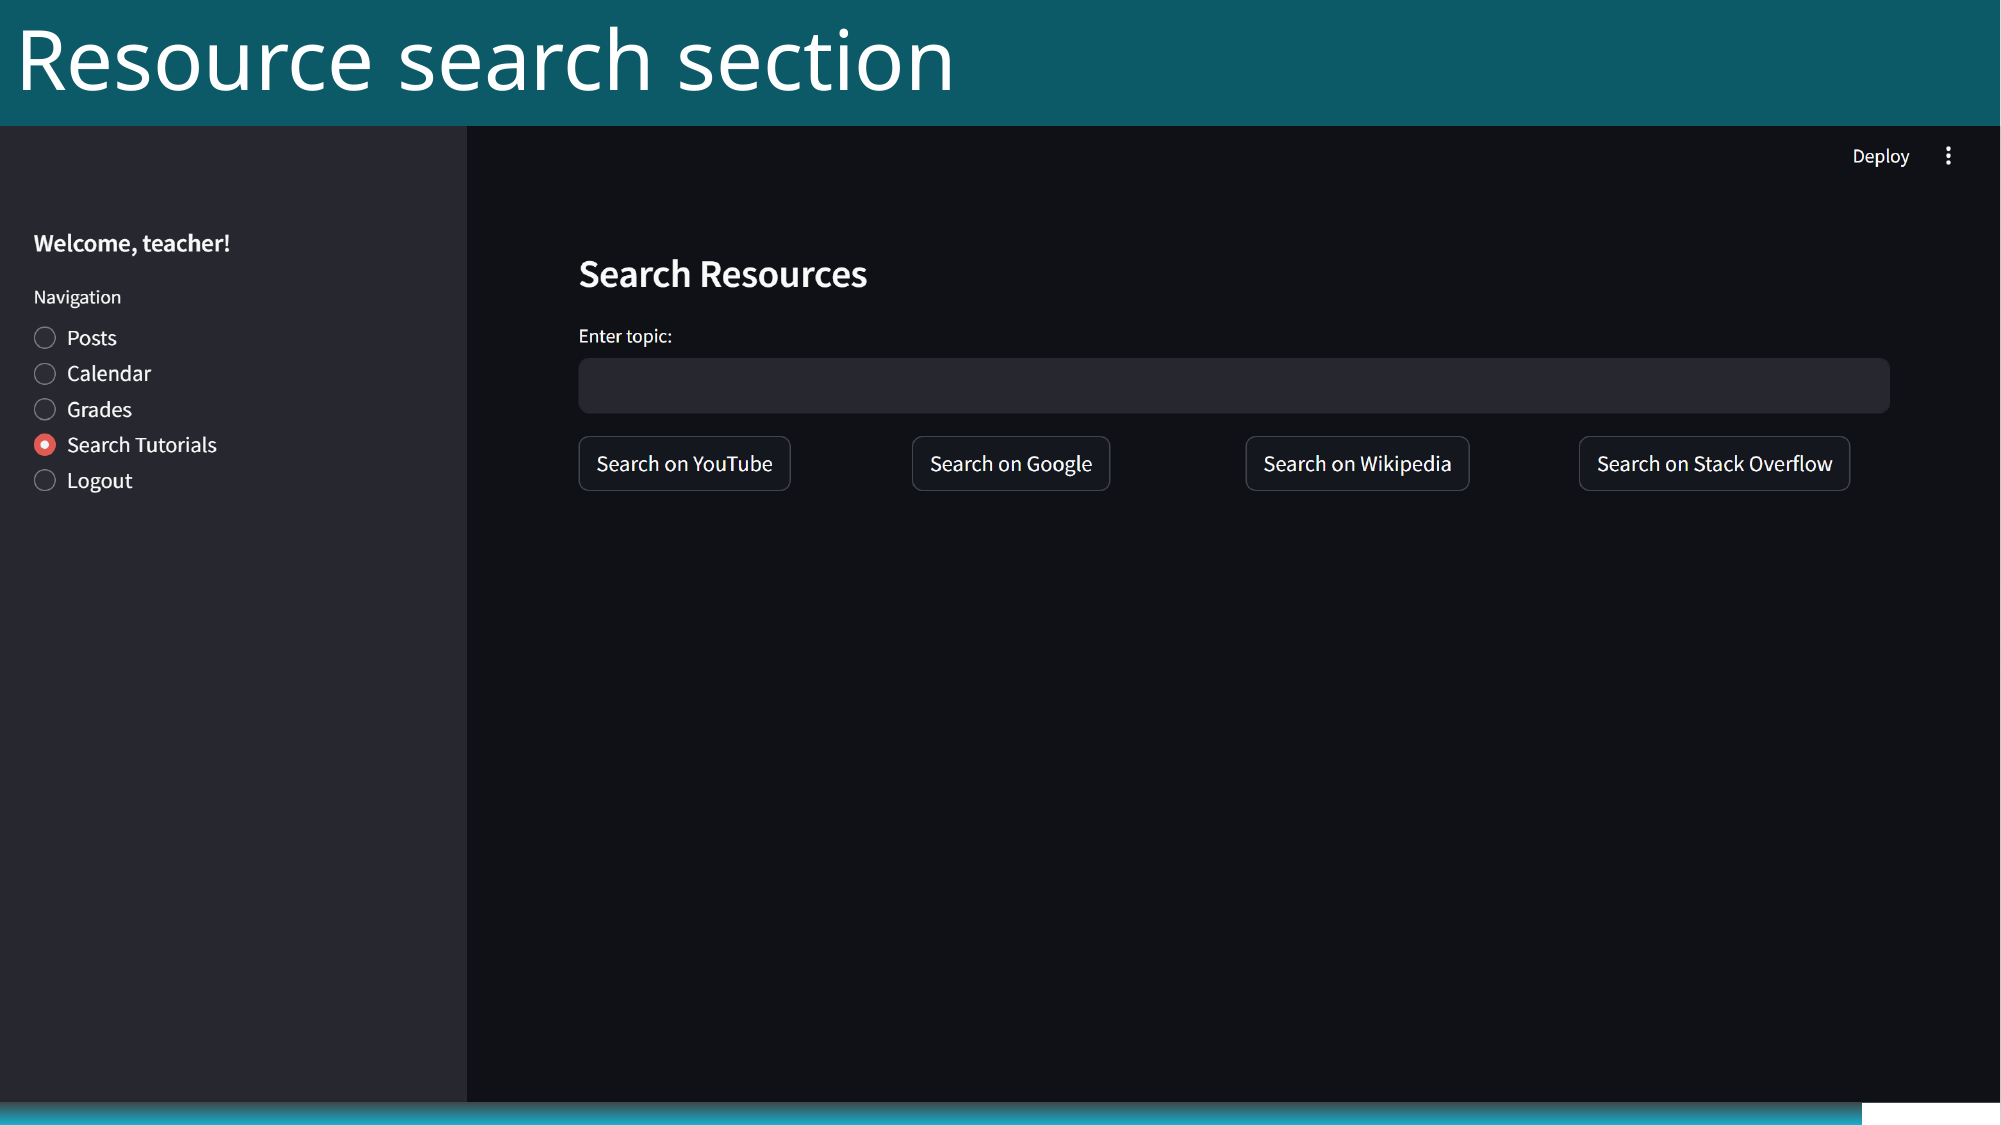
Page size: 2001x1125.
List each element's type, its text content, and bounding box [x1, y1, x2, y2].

title Resource search section [0, 0, 2000, 126]
picture [0, 126, 2000, 1102]
